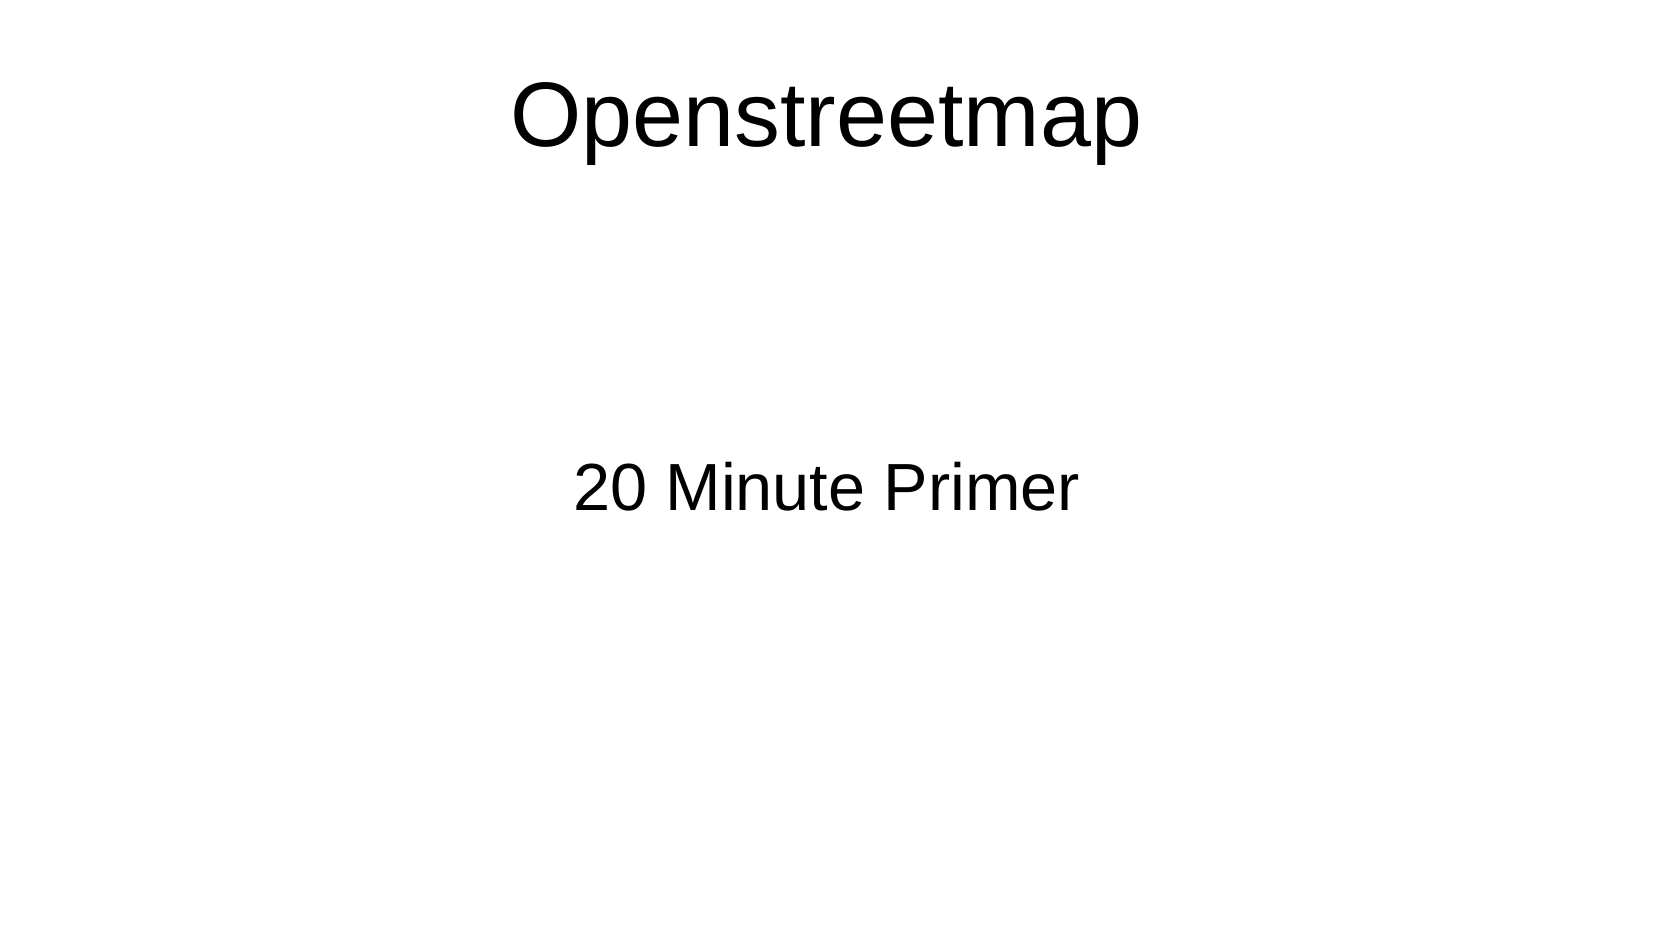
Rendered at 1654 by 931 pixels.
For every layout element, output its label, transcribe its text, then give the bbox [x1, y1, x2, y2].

title Openstreetmap [82, 37, 1571, 193]
subtitle 20 Minute Primer [82, 217, 1571, 758]
